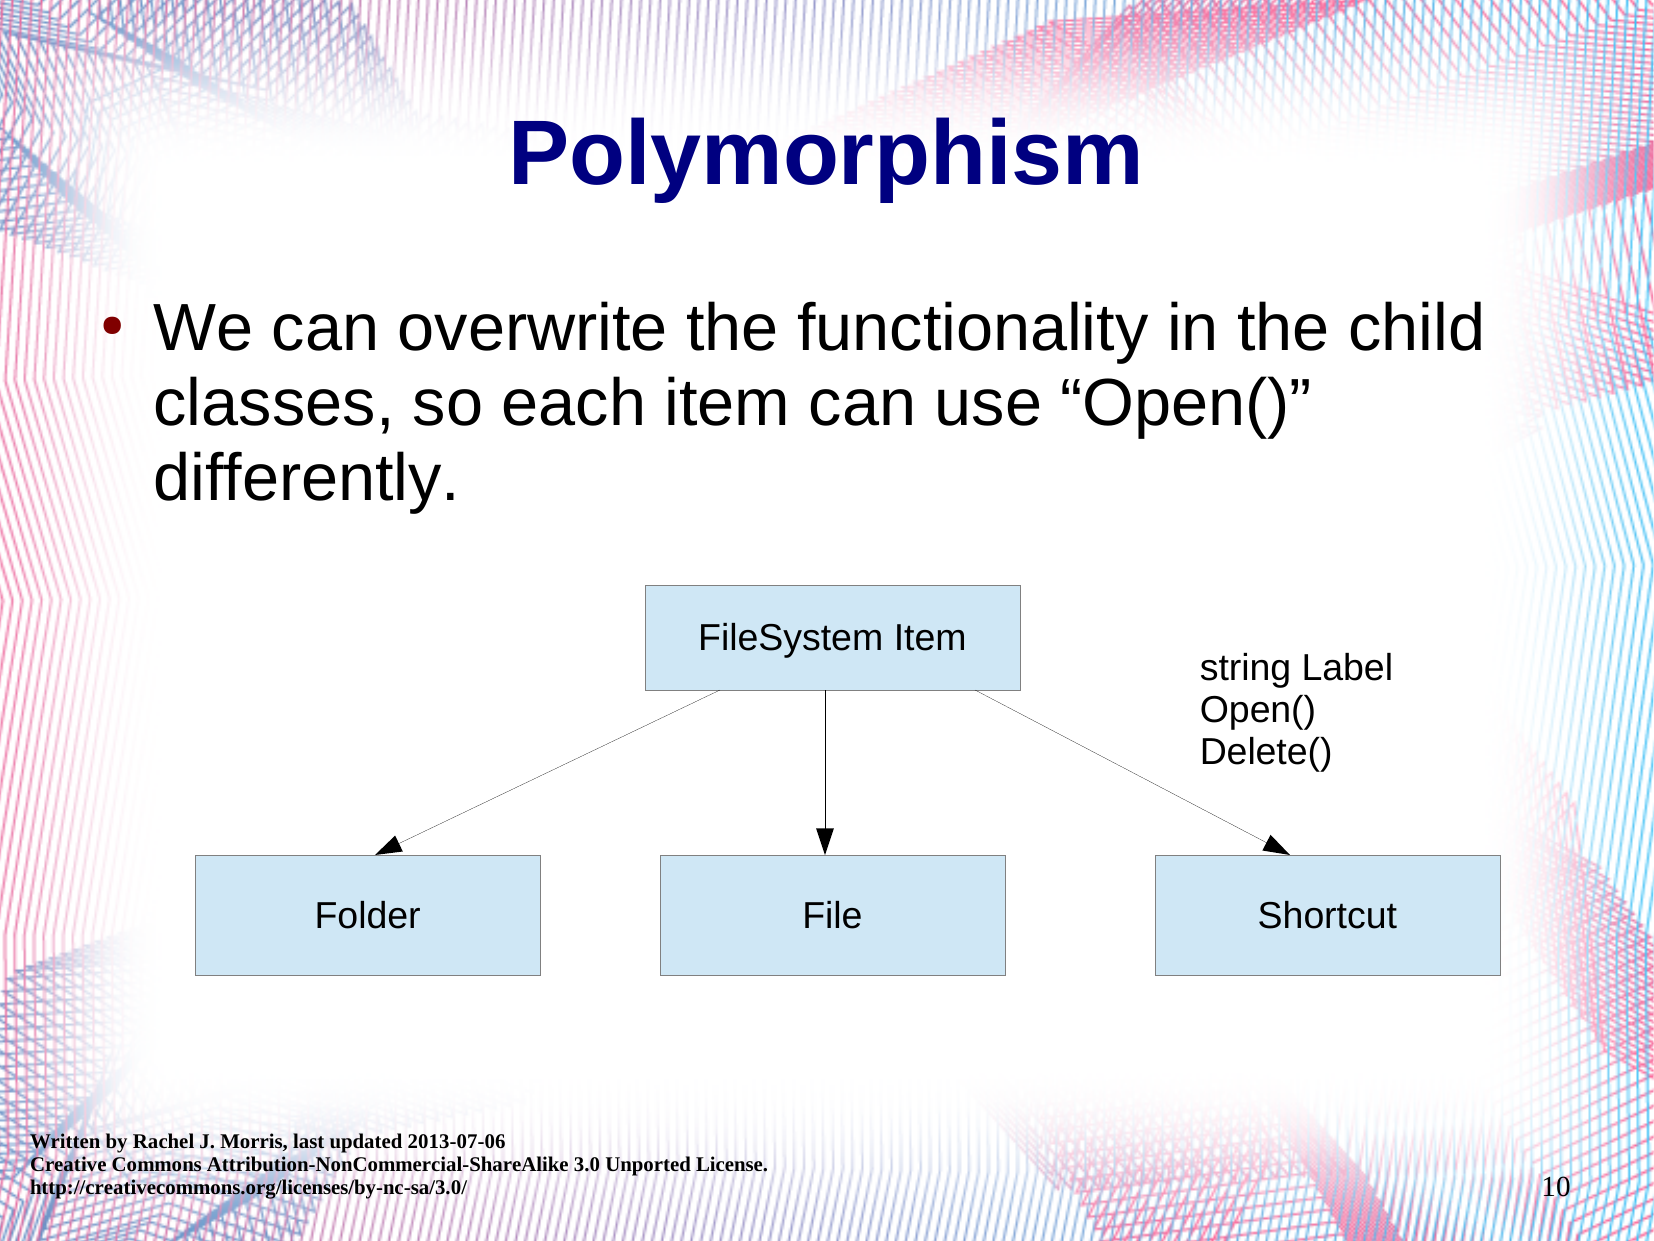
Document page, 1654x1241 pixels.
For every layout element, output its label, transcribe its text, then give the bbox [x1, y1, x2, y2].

text_box FileSystem Item [645, 585, 1021, 691]
text_box Folder [195, 855, 541, 976]
text_box File [660, 855, 1006, 976]
list We can overwrite the functionality in the child classes, so each item can use “Open()” differently. [82, 290, 1571, 556]
picture [0, 0, 1654, 1241]
text_box string Label Open() Delete() [1185, 639, 1576, 781]
title Polymorphism [82, 49, 1571, 257]
text_box Shortcut [1155, 855, 1501, 976]
